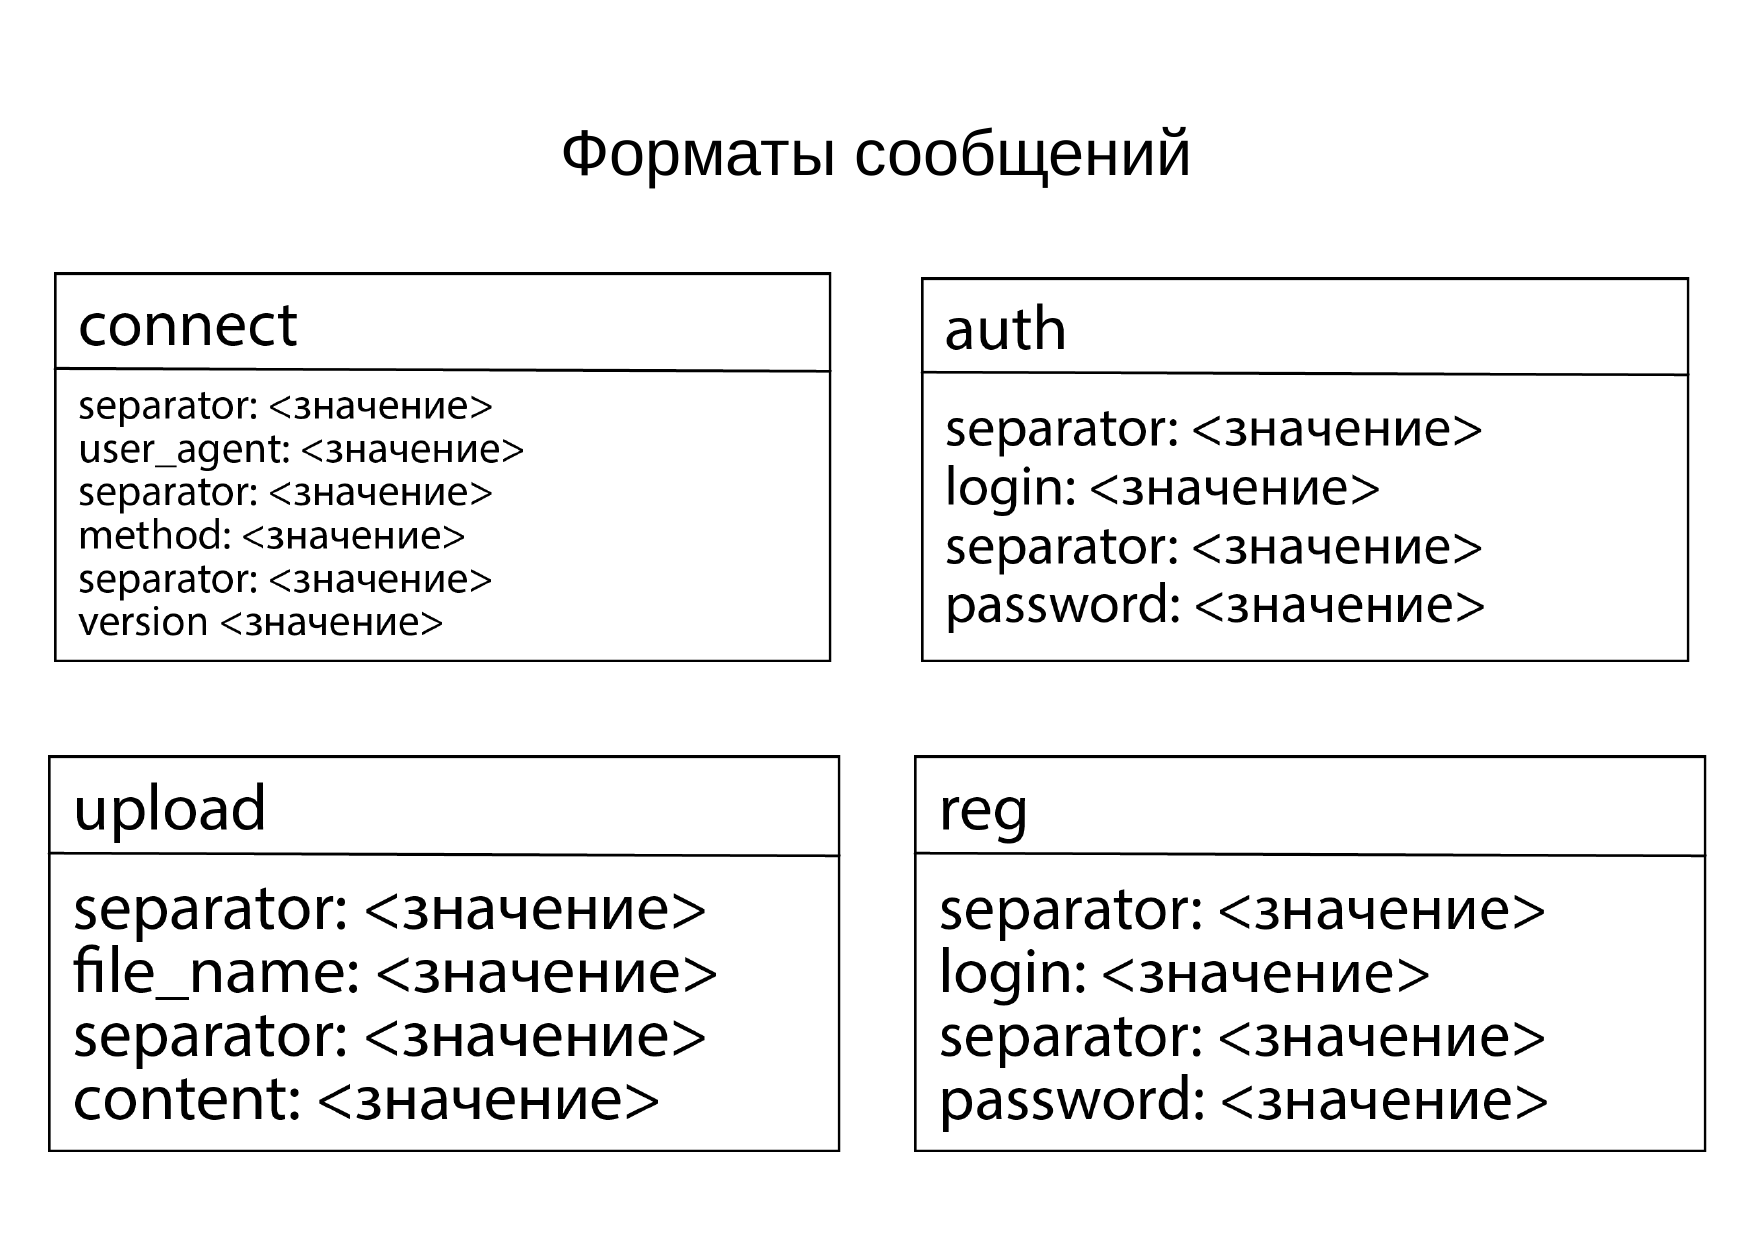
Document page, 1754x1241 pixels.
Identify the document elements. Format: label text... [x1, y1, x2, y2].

picture [913, 755, 1707, 1152]
title Форматы сообщений [87, 49, 1667, 257]
picture [53, 272, 832, 662]
picture [920, 277, 1690, 662]
picture [47, 755, 841, 1152]
